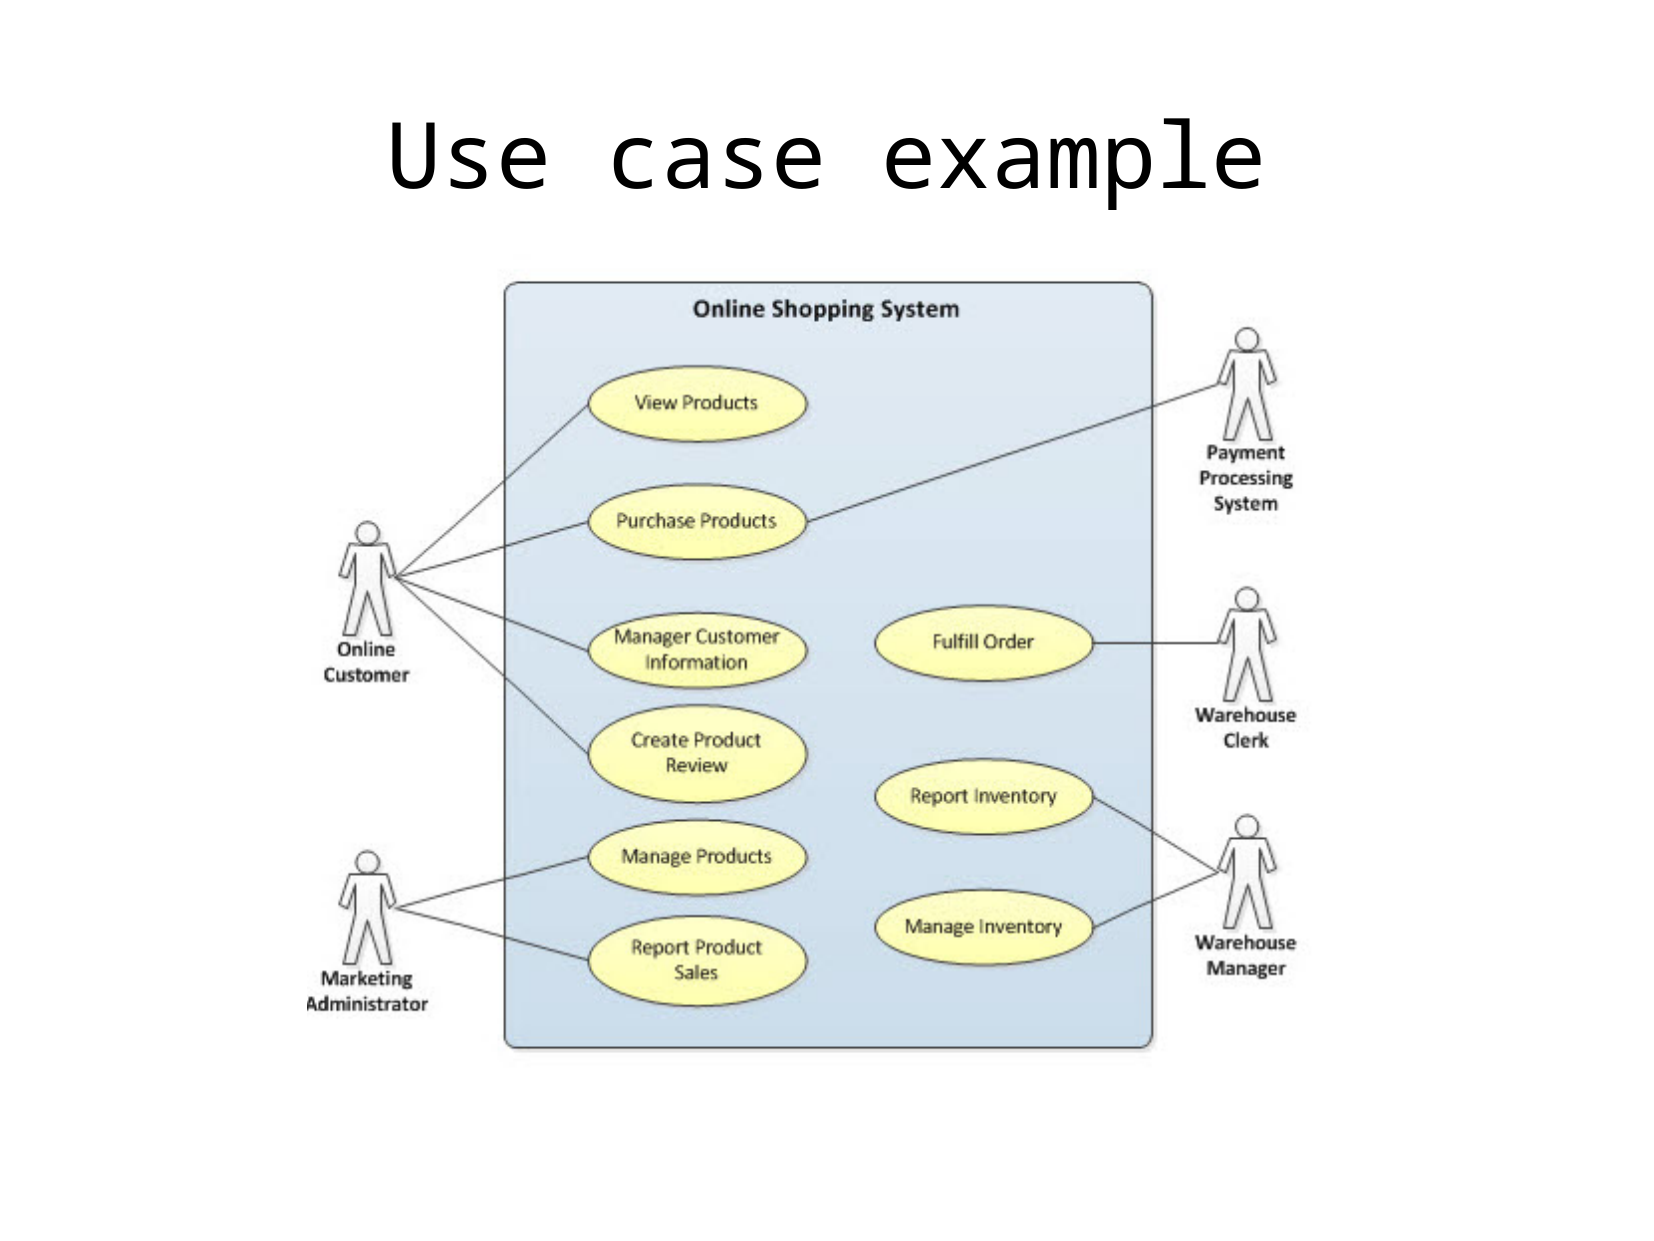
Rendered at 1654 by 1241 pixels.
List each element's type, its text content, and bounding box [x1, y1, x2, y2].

picture [307, 254, 1335, 1087]
title Use case example [82, 49, 1571, 257]
